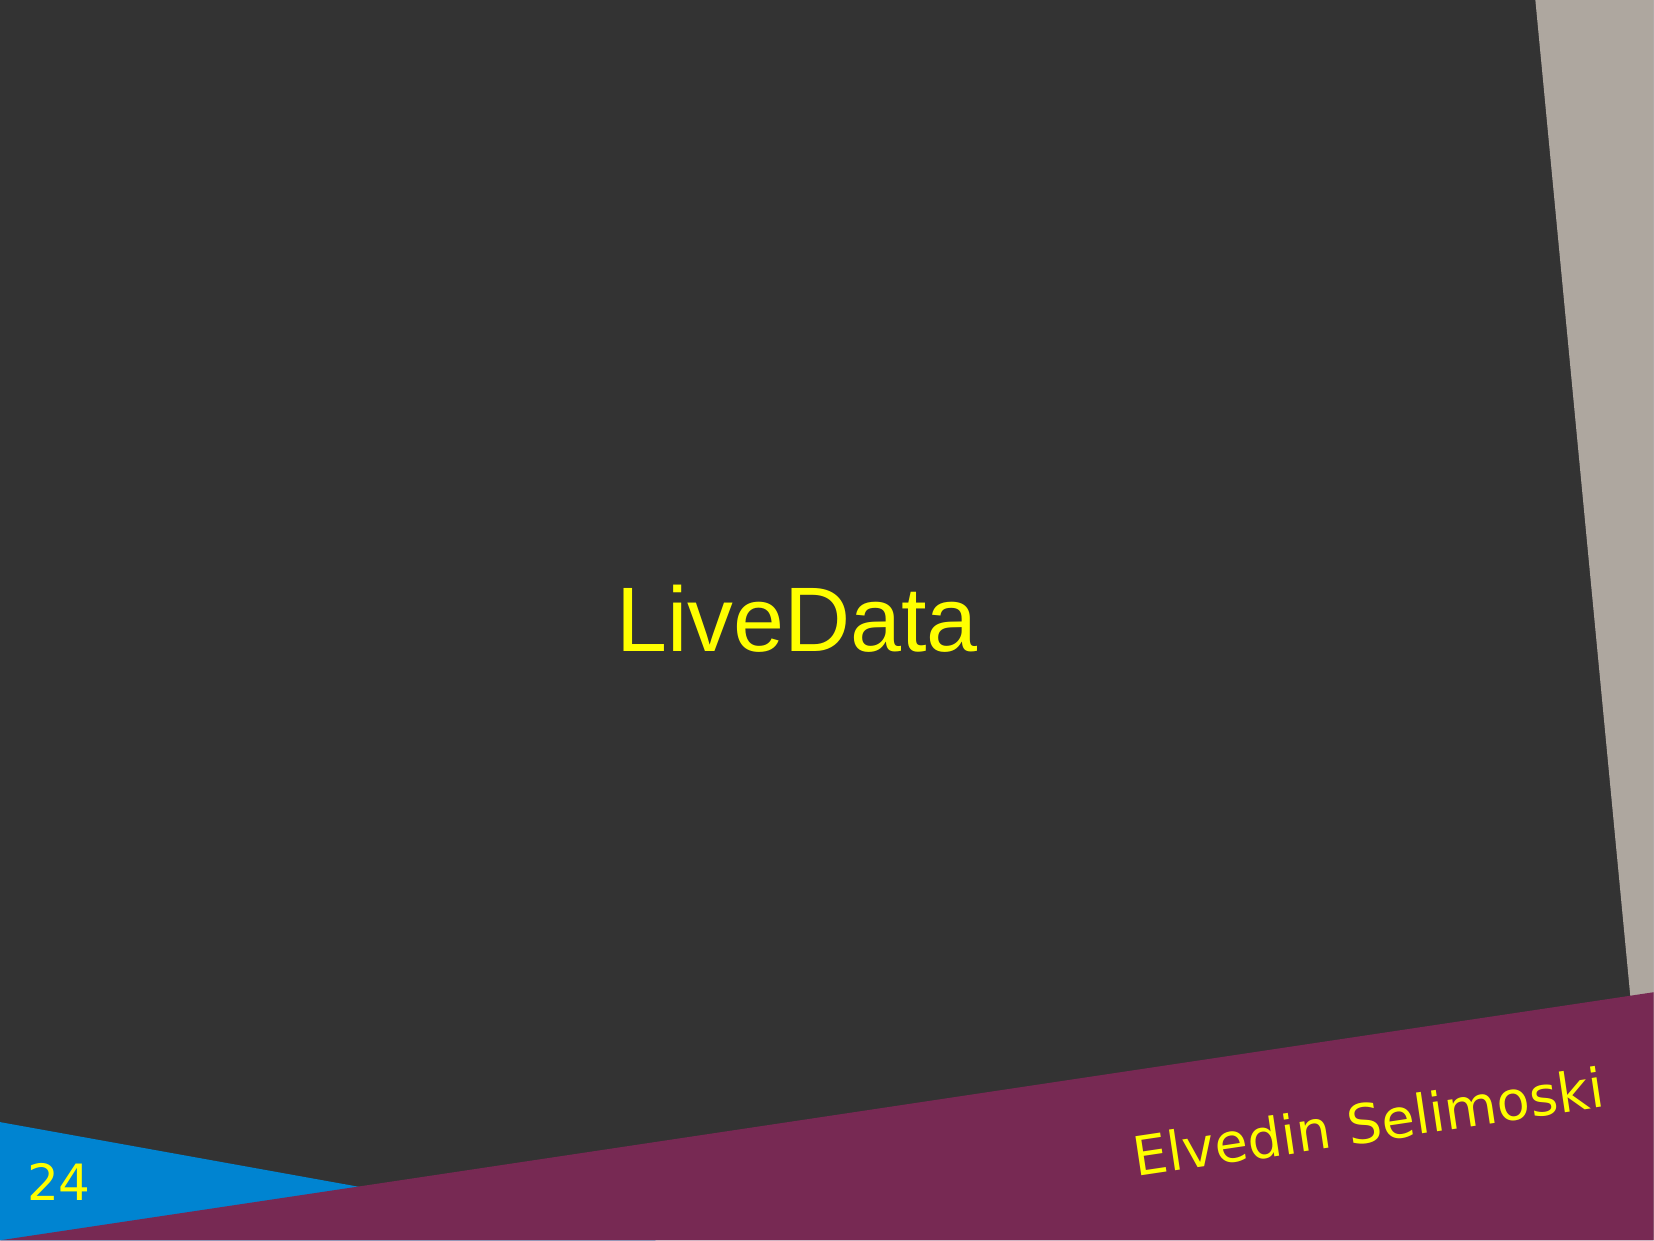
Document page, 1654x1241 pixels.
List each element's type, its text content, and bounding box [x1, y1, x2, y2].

title LiveData [53, 407, 1542, 833]
text_box Elvedin Selimoski [1052, 1015, 1629, 1239]
